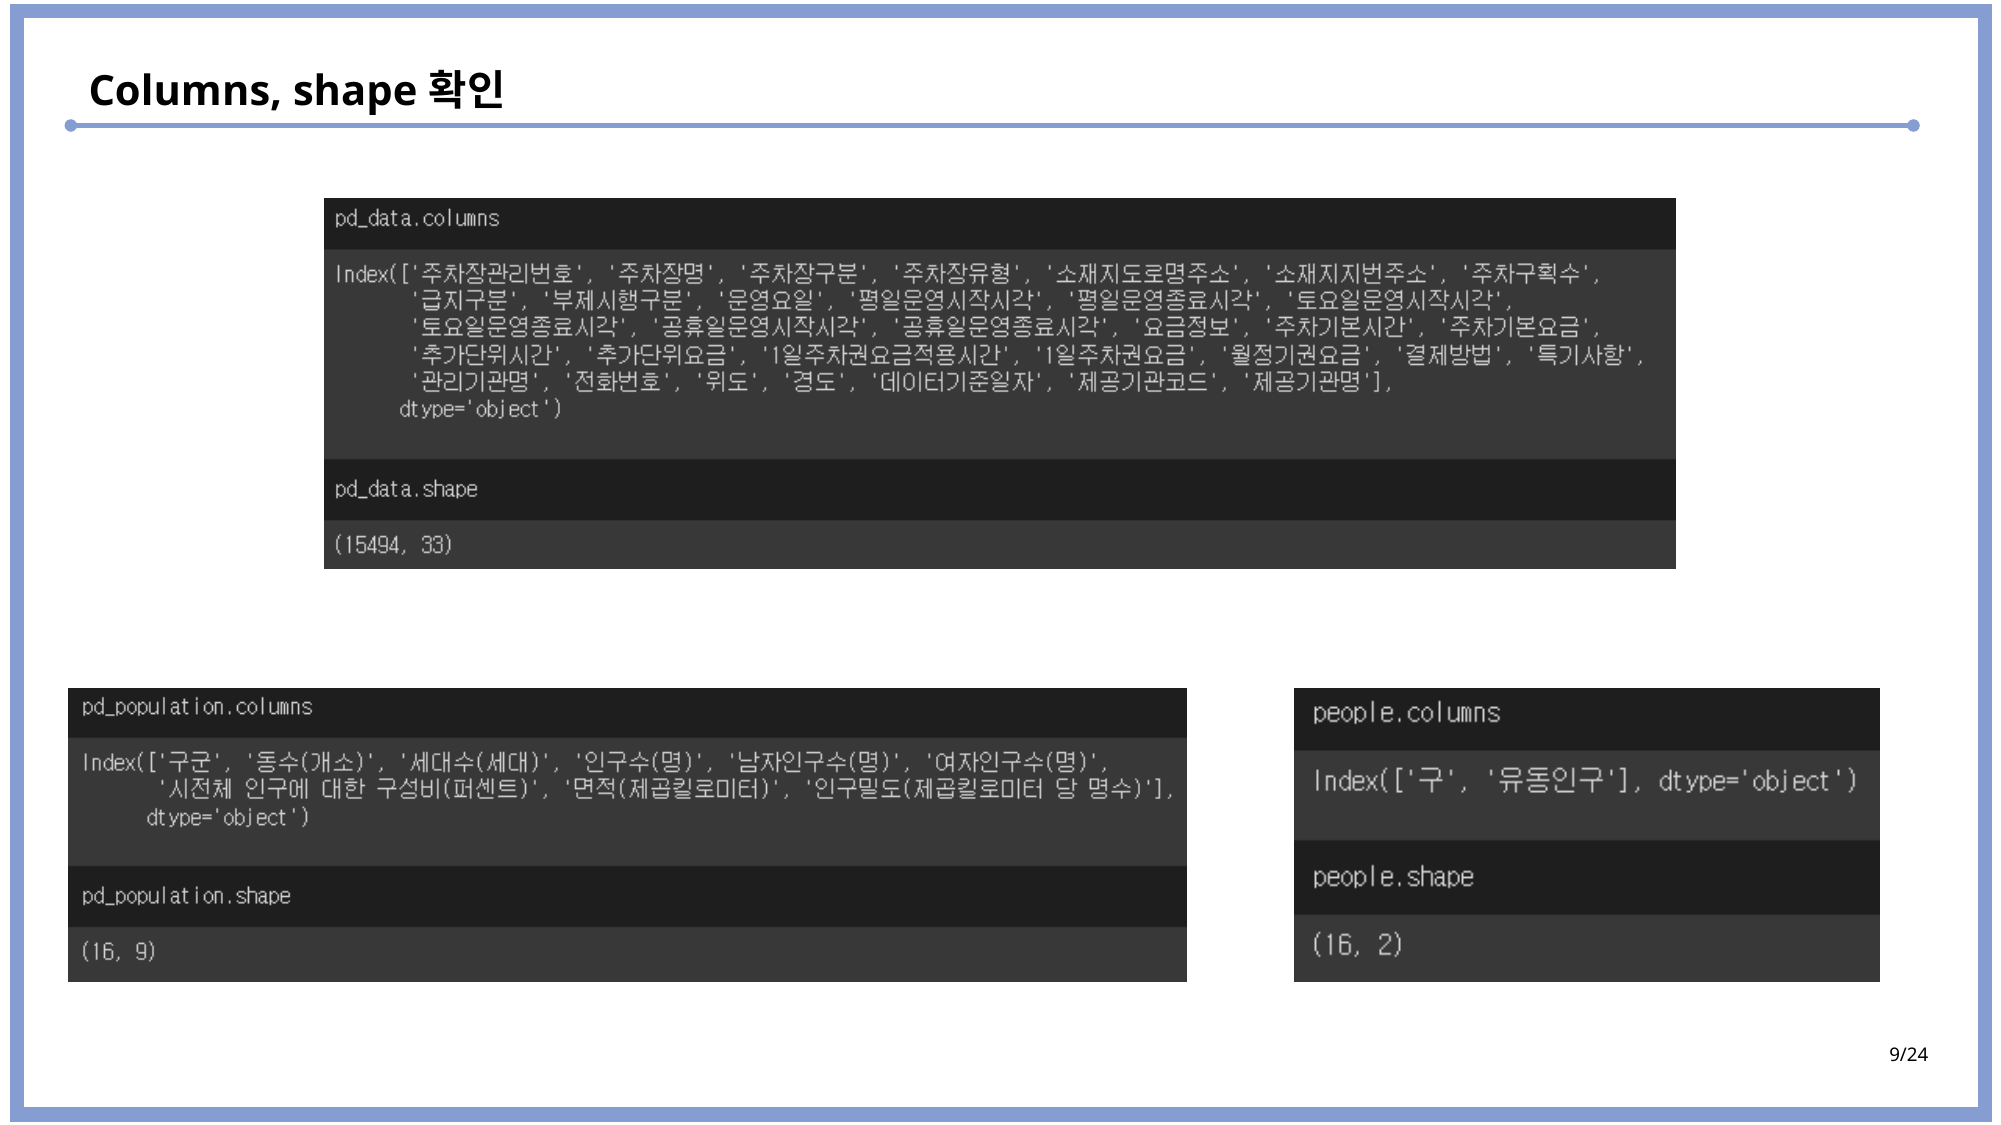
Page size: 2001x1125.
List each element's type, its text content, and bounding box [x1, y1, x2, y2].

text_box Columns, shape 확인 [73, 56, 611, 122]
picture [1294, 688, 1880, 982]
picture [68, 688, 1187, 982]
picture [324, 198, 1676, 569]
